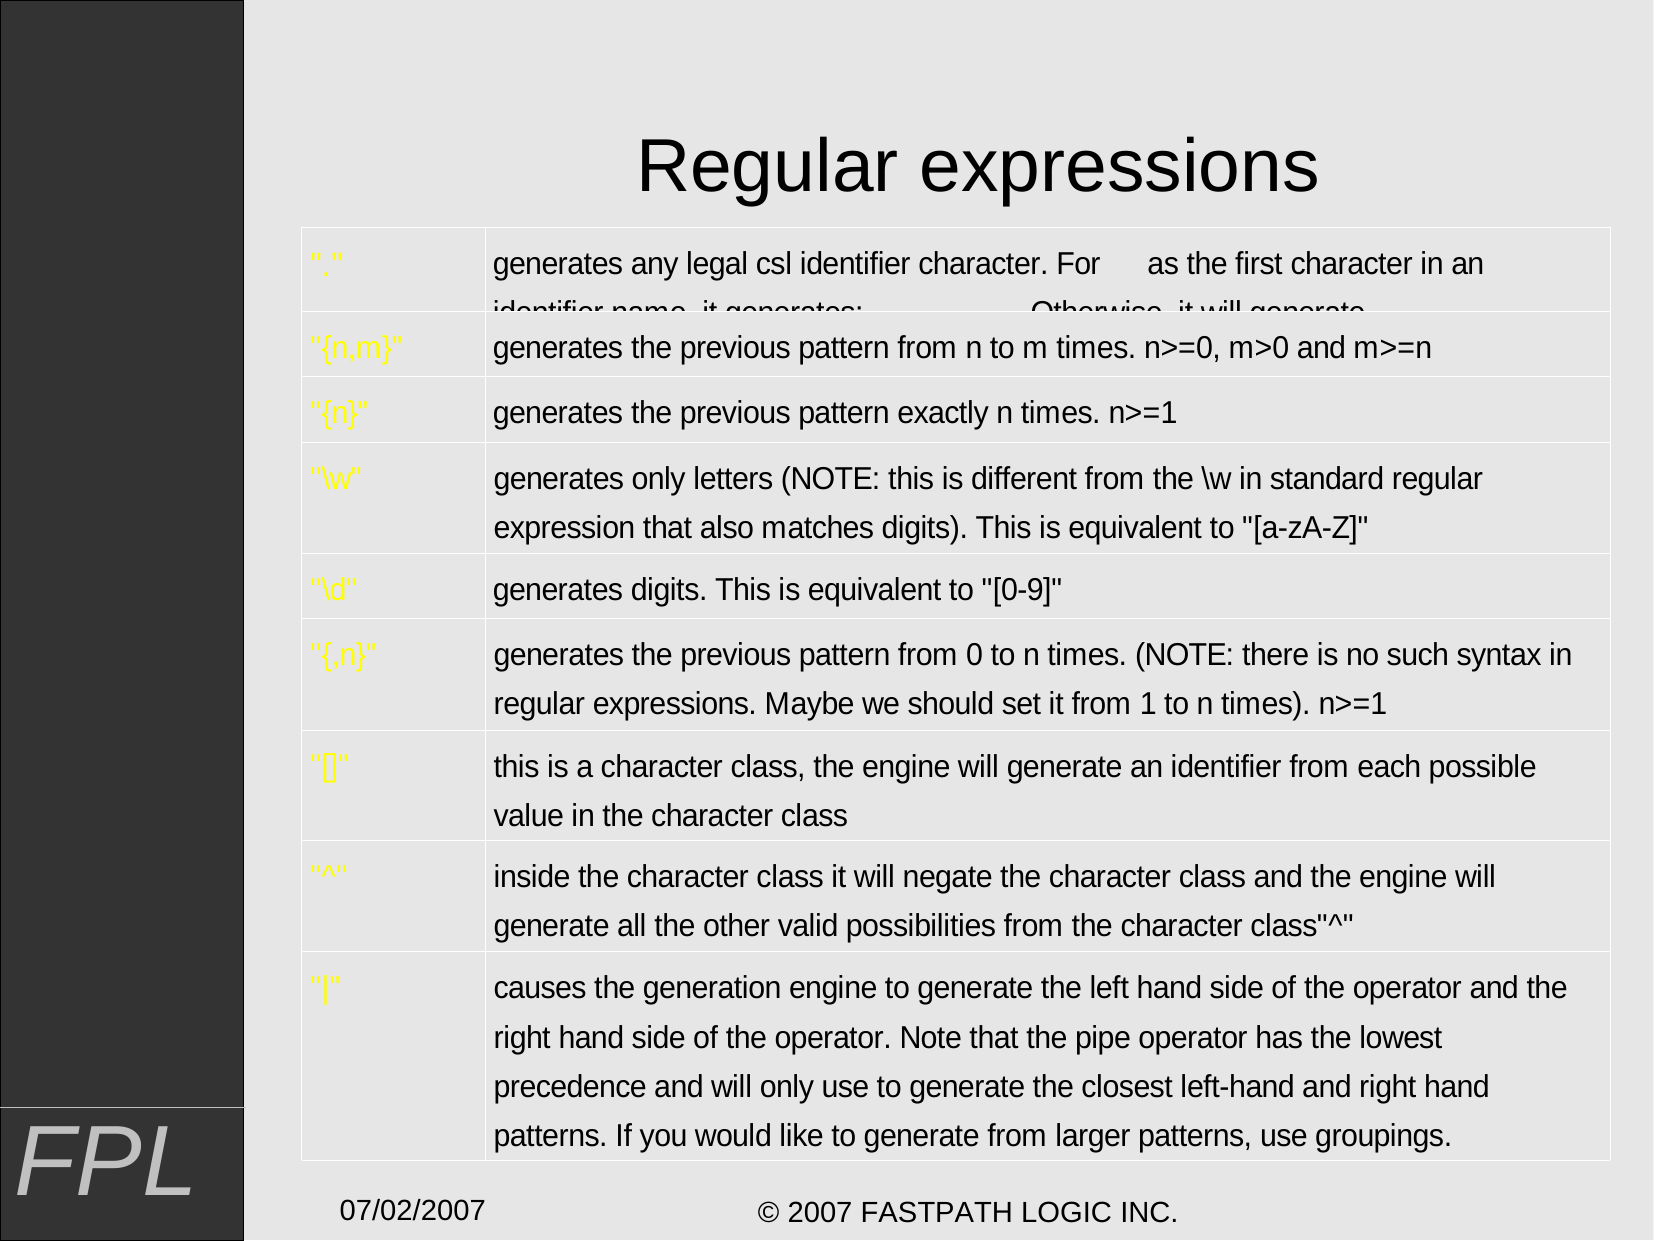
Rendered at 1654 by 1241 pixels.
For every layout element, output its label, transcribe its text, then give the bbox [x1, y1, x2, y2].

chart [300, 225, 1613, 1163]
title Regular expressions [427, 57, 1530, 225]
